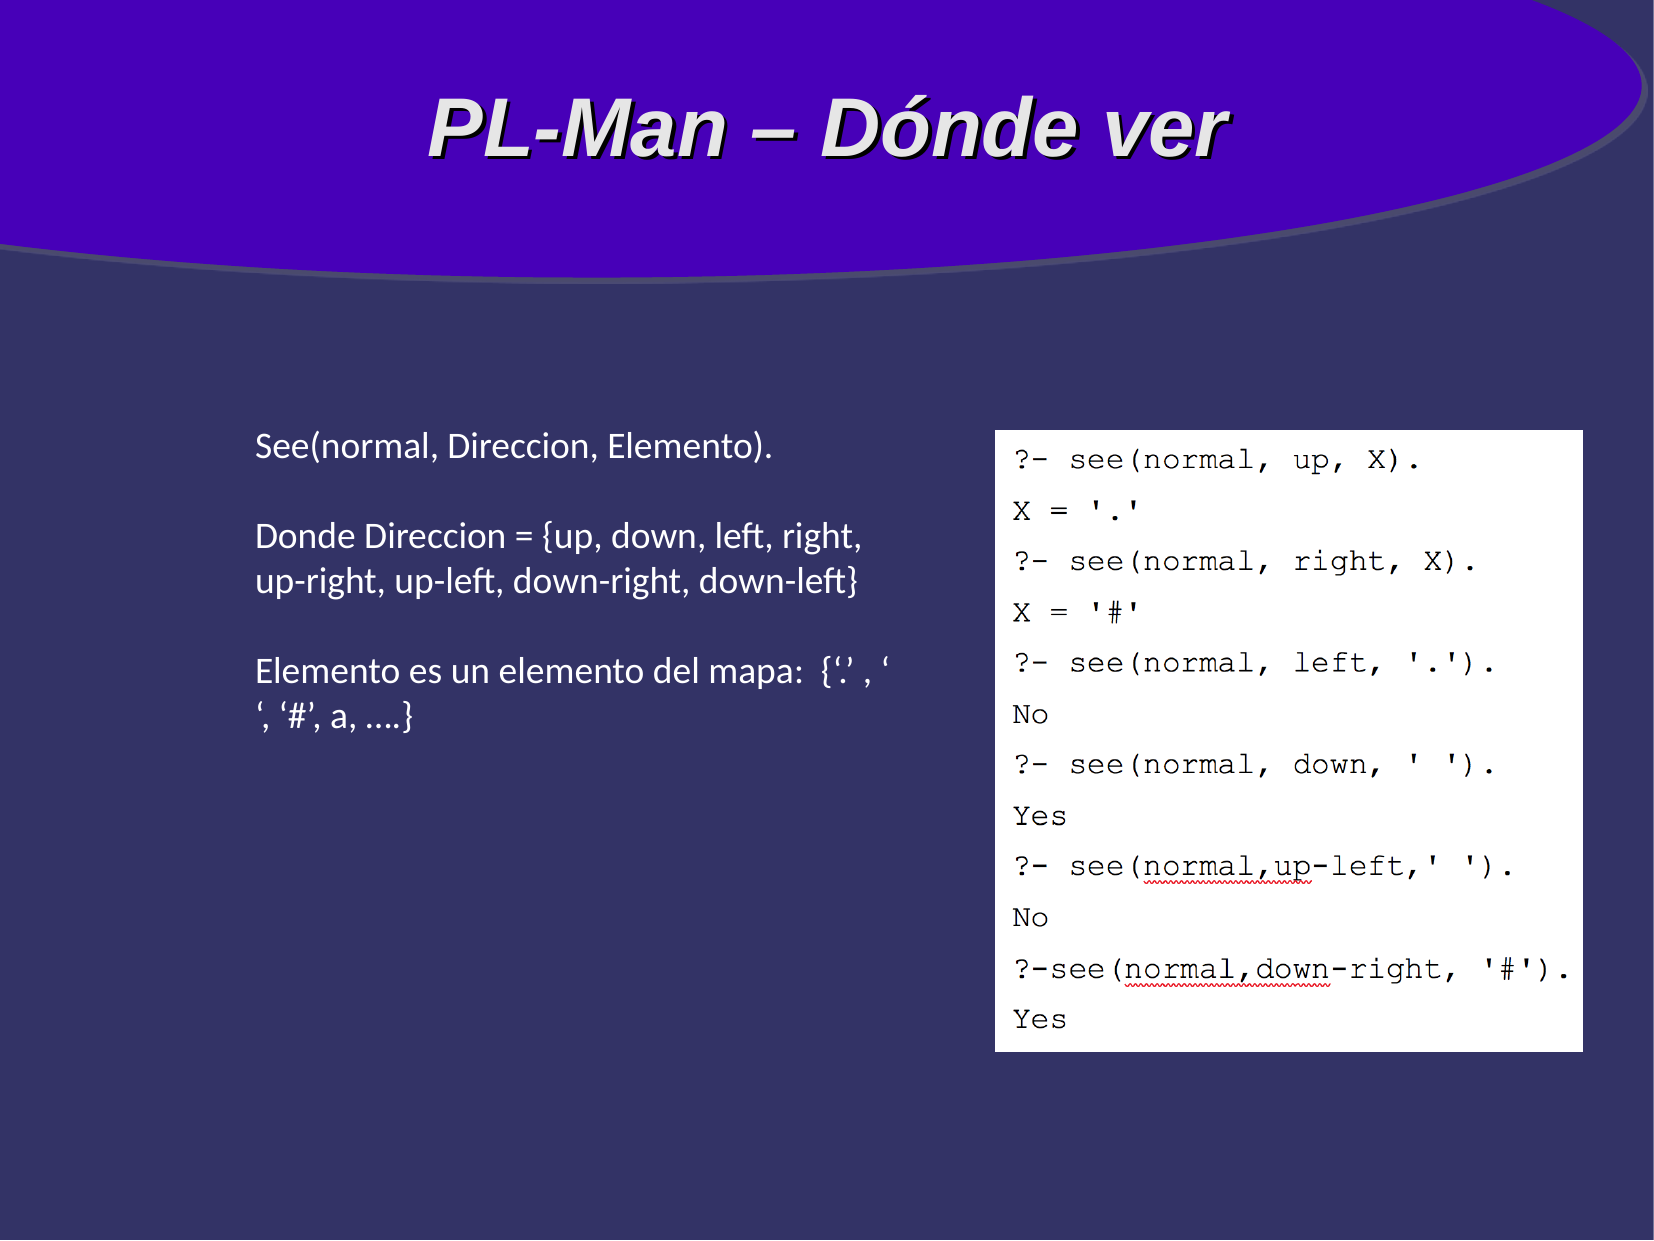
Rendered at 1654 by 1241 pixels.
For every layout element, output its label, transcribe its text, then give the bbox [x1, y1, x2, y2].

text_box See(normal, Direccion, Elemento). Donde Direccion = {up, down, left, right, up-right, up-left, down-right, down-left} Elemento es un elemento del mapa: {‘.’ , ‘ ‘, ‘#’, a, ….} [240, 413, 924, 747]
text_box PL-Man – Dónde ver [121, 72, 1534, 174]
picture [995, 430, 1583, 1052]
